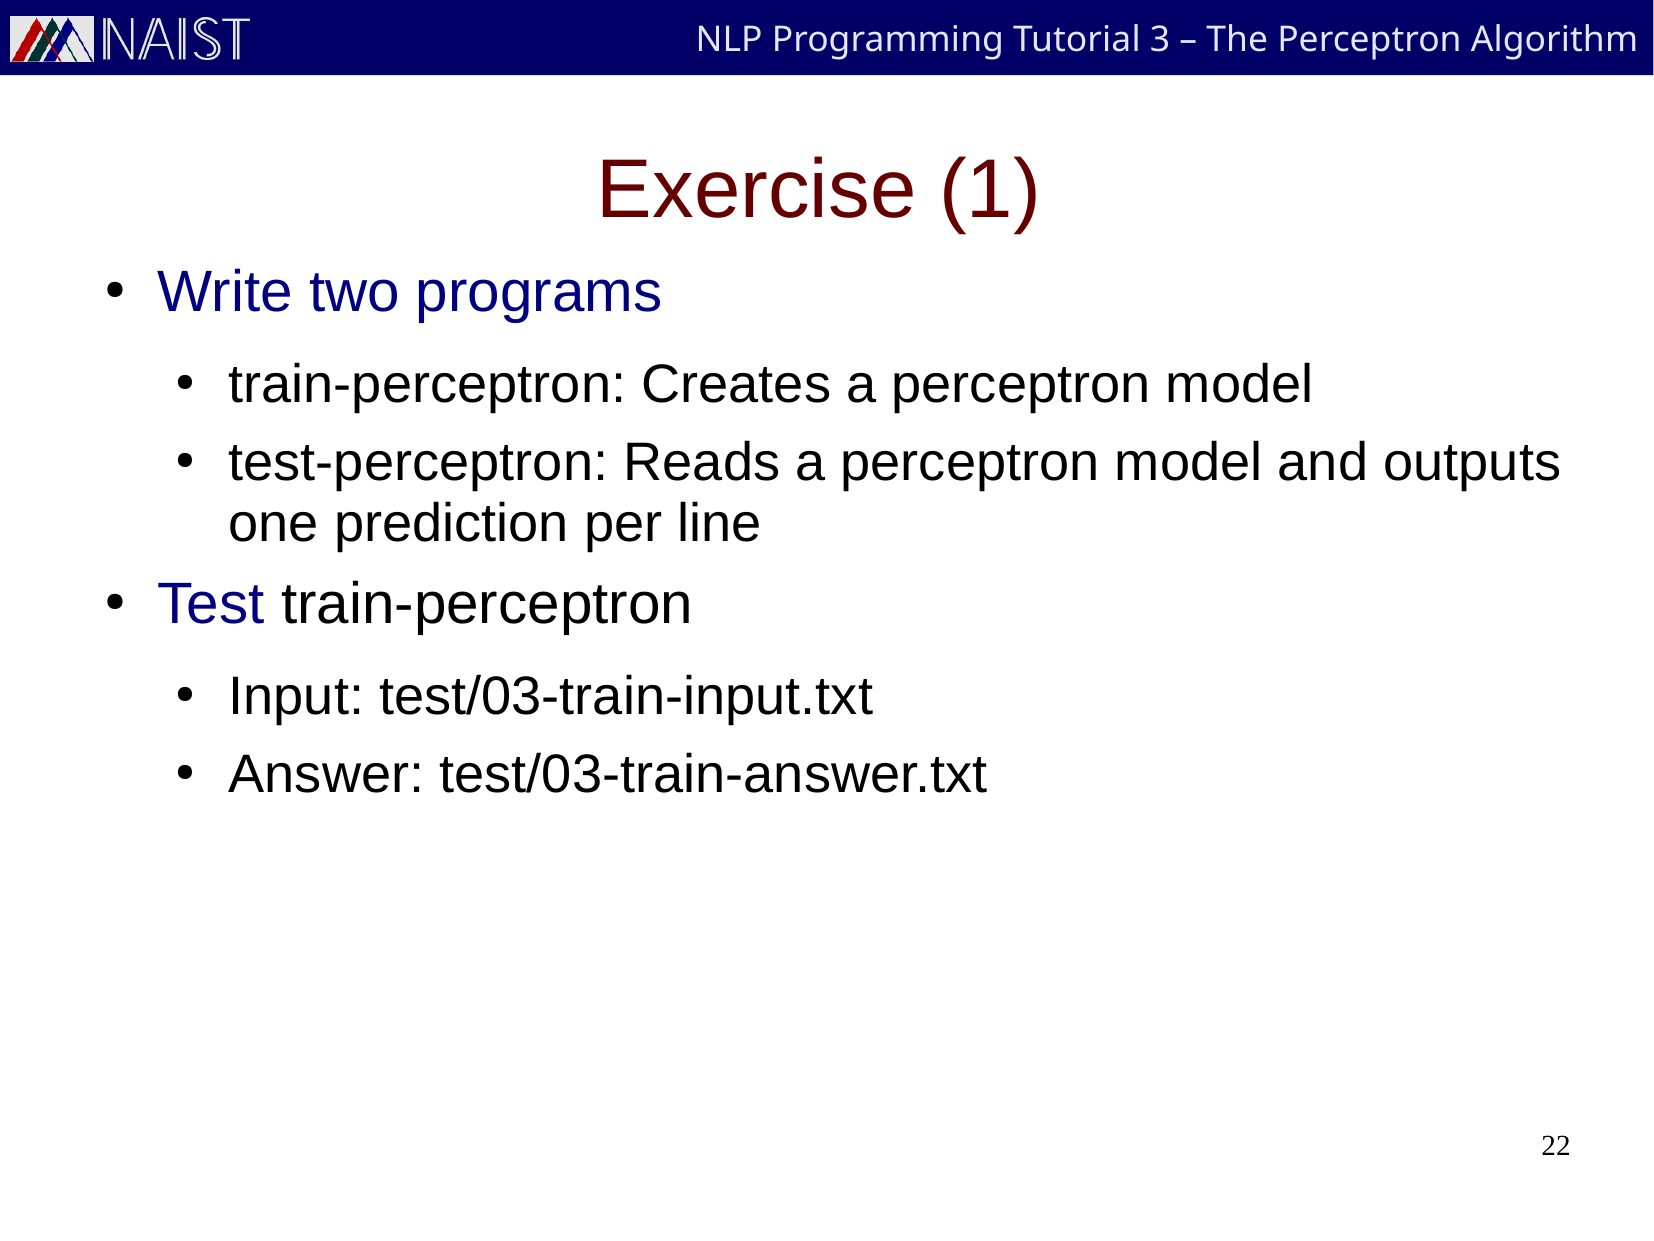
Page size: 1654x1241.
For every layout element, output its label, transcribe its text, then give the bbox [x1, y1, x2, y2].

list Write two programs train-perceptron: Creates a perceptron model test-perceptron: Reads a perceptron model and outputs one prediction per line Test train-perceptron Input: test/03-train-input.txt Answer: test/03-train-answer.txt [86, 258, 1576, 1078]
title Exercise (1) [75, 92, 1564, 285]
picture [102, 17, 251, 60]
picture [10, 16, 94, 62]
